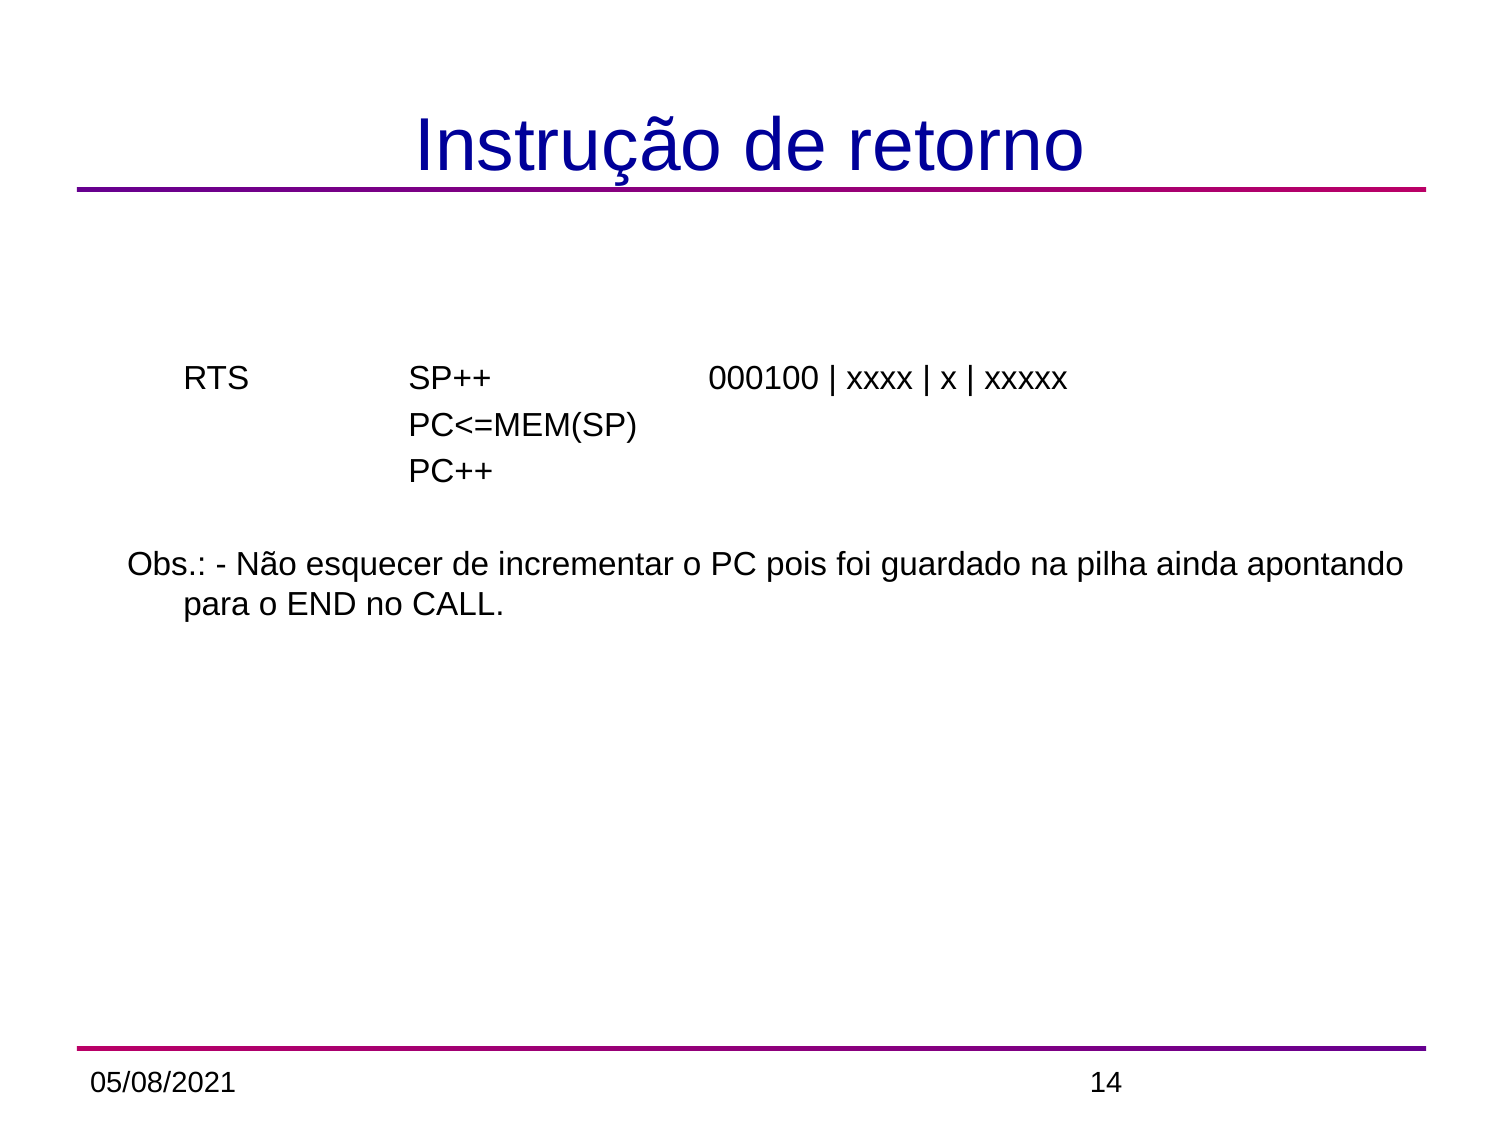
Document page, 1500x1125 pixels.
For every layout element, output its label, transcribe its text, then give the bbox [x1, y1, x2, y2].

text_box 05/08/2021 [74, 1055, 425, 1125]
text_box <number> [1074, 1059, 1425, 1125]
text_box RTS SP++ 000100 | xxxx | x | xxxxx PC<=MEM(SP) PC++ Obs.: - Não esquecer de incrementar o PC pois foi guardado na pilha ainda apontando para o END no CALL. [112, 255, 1463, 1059]
text_box Instrução de retorno [76, 74, 1424, 193]
